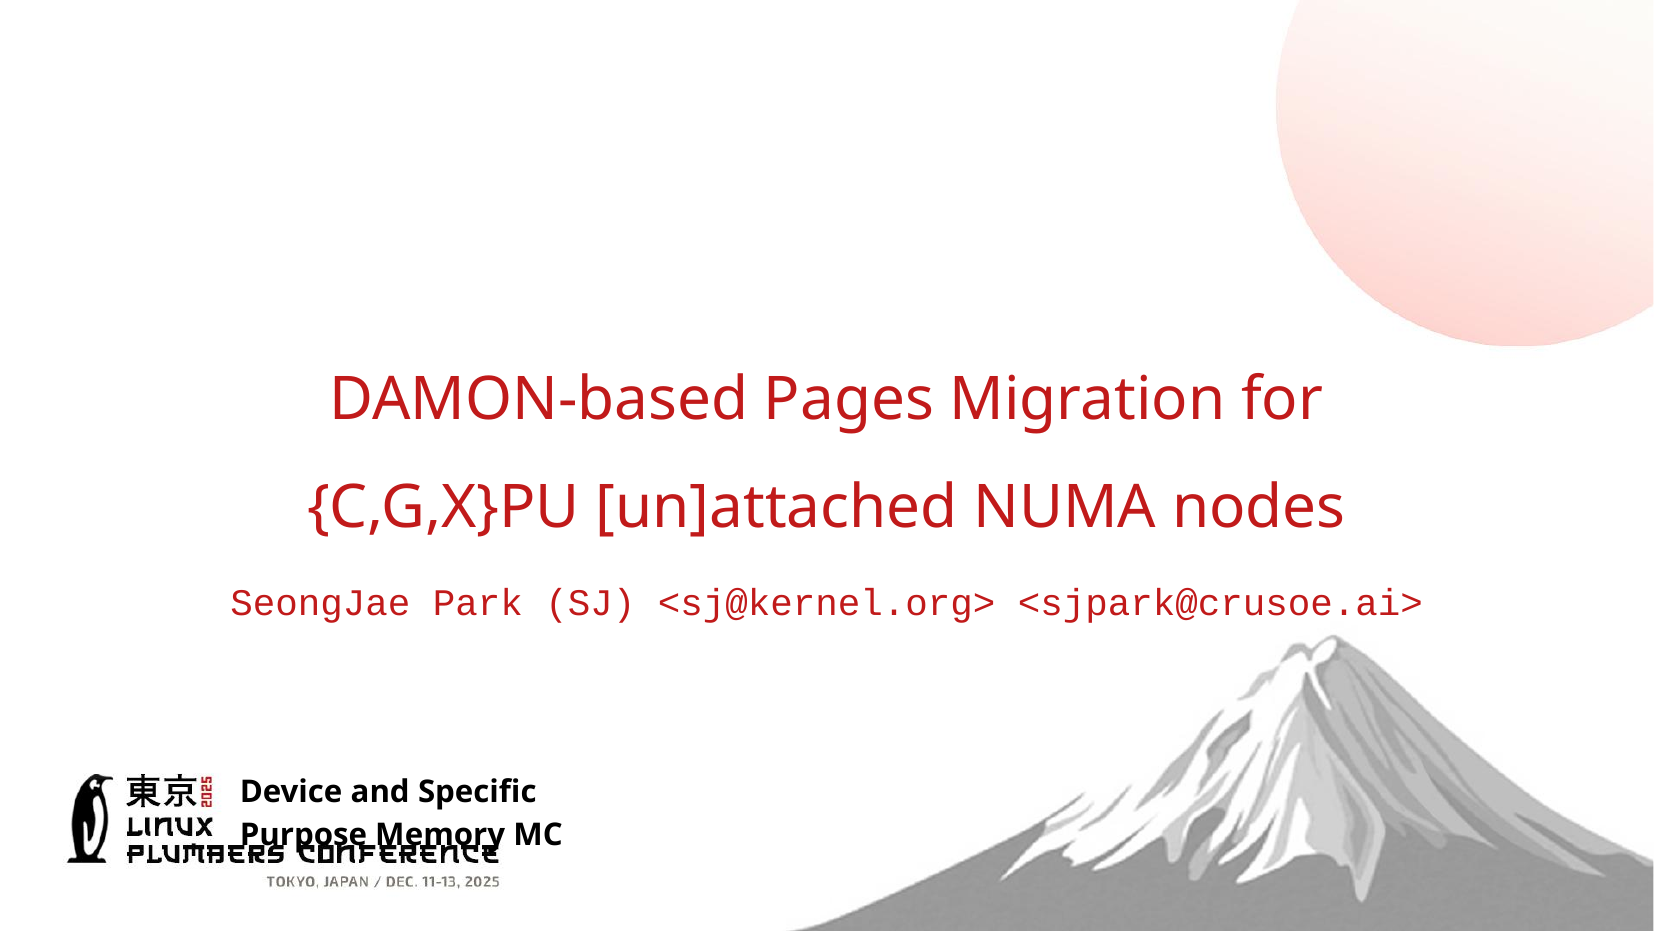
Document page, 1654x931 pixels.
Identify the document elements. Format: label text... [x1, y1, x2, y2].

picture [0, 0, 1654, 931]
text_box Device and Specific Purpose Memory MC [225, 761, 676, 849]
title DAMON-based Pages Migration for {C,G,X}PU [un]attached NUMA nodes [0, 317, 1653, 543]
title SeongJae Park (SJ) <sj@kernel.org> <sjpark@crusoe.ai> [0, 557, 1653, 626]
